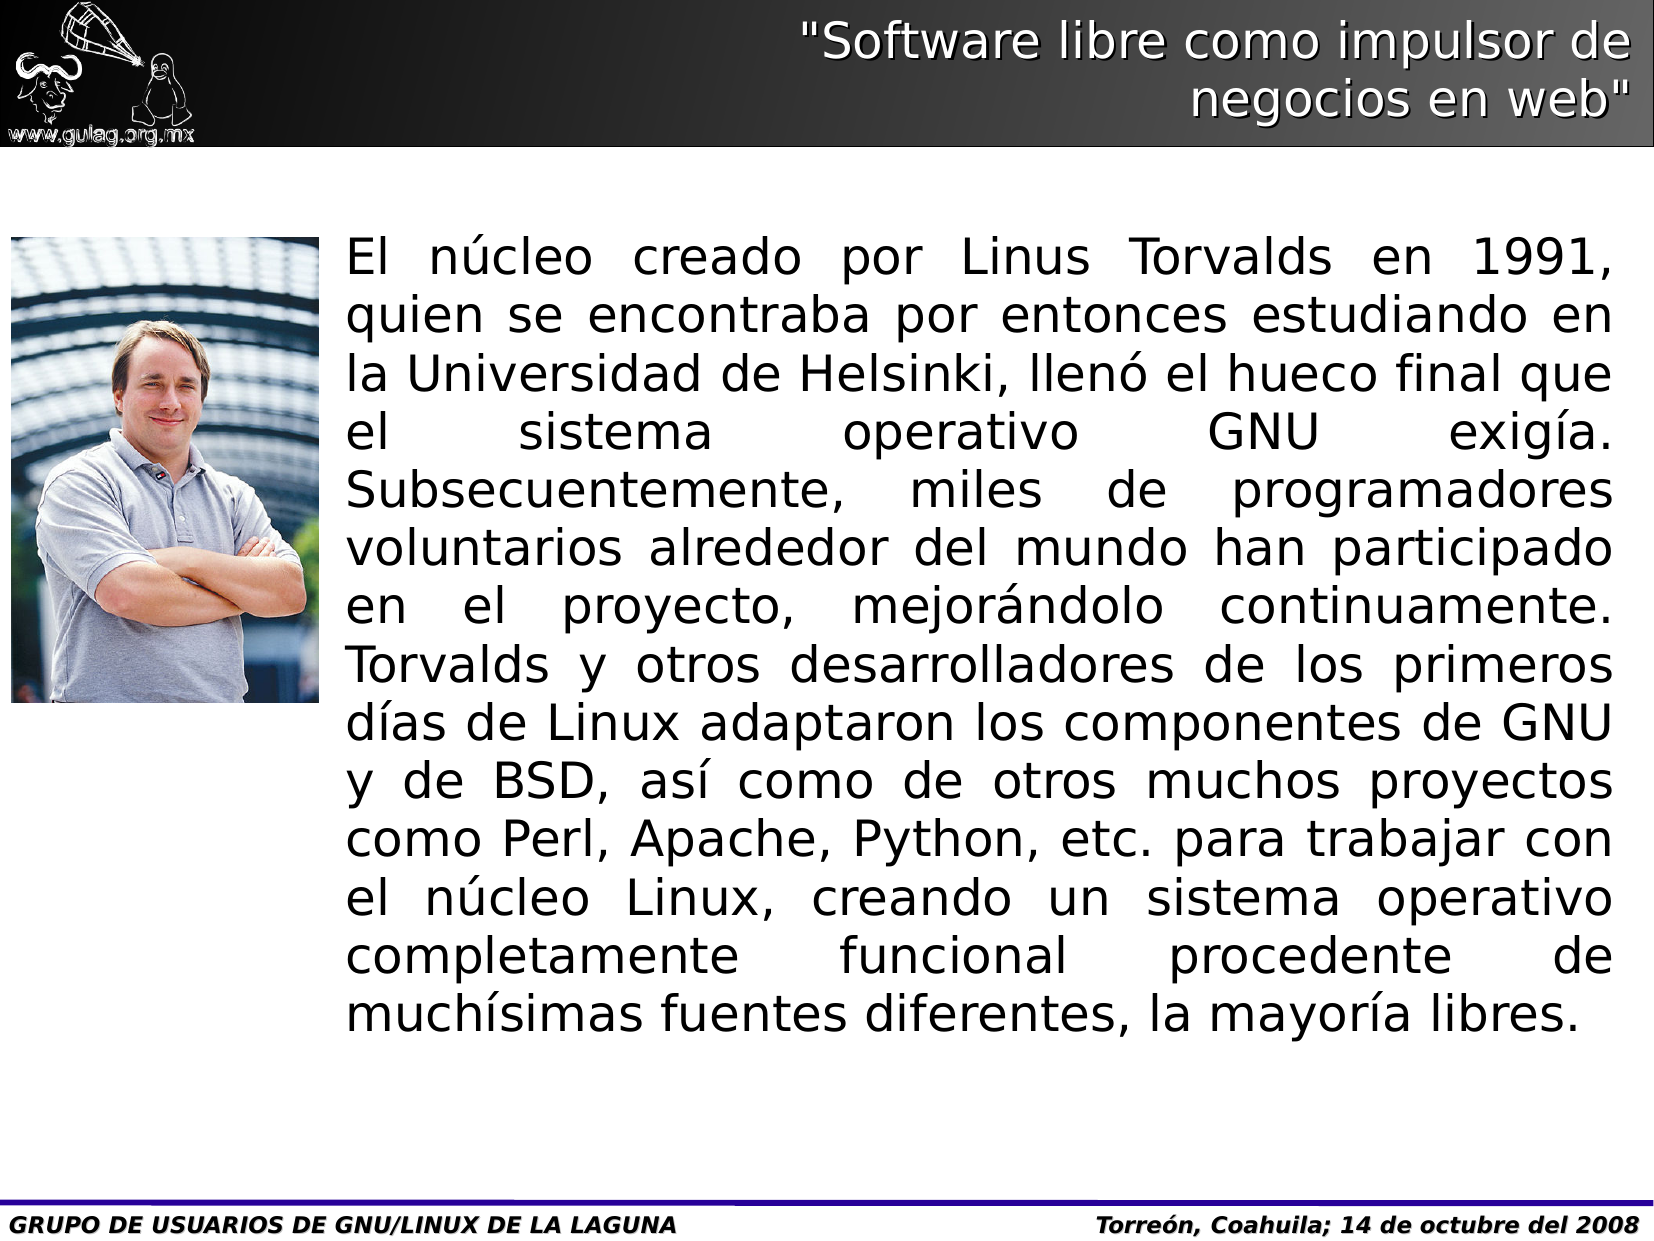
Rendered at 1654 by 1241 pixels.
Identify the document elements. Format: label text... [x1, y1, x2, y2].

text_box GRUPO DE USUARIOS DE GNU/LINUX DE LA LAGUNA [0, 1204, 694, 1241]
text_box [197, 0, 1654, 147]
text_box Torreón, Coahuila; 14 de octubre del 2008 [1080, 1204, 1654, 1241]
text_box [0, 0, 5, 147]
picture [11, 237, 319, 703]
picture [5, 0, 197, 148]
text_box El núcleo creado por Linus Torvalds en 1991, quien se encontraba por entonces estudiando en la Universidad de Helsinki, llenó el hueco final que el sistema operativo GNU exigía. Subsecuentemente, miles de programadores voluntarios alrededor del mundo han participado en el proyecto, mejorándolo continuamente. Torvalds y otros desarrolladores de los primeros días de Linux adaptaron los componentes de GNU y de BSD, así como de otros muchos proyectos como Perl, Apache, Python, etc. para trabajar con el núcleo Linux, creando un sistema operativo completamente funcional procedente de muchísimas fuentes diferentes, la mayoría libres. [330, 220, 1630, 1051]
text_box "Software libre como impulsor de negocios en web" [750, 4, 1648, 136]
